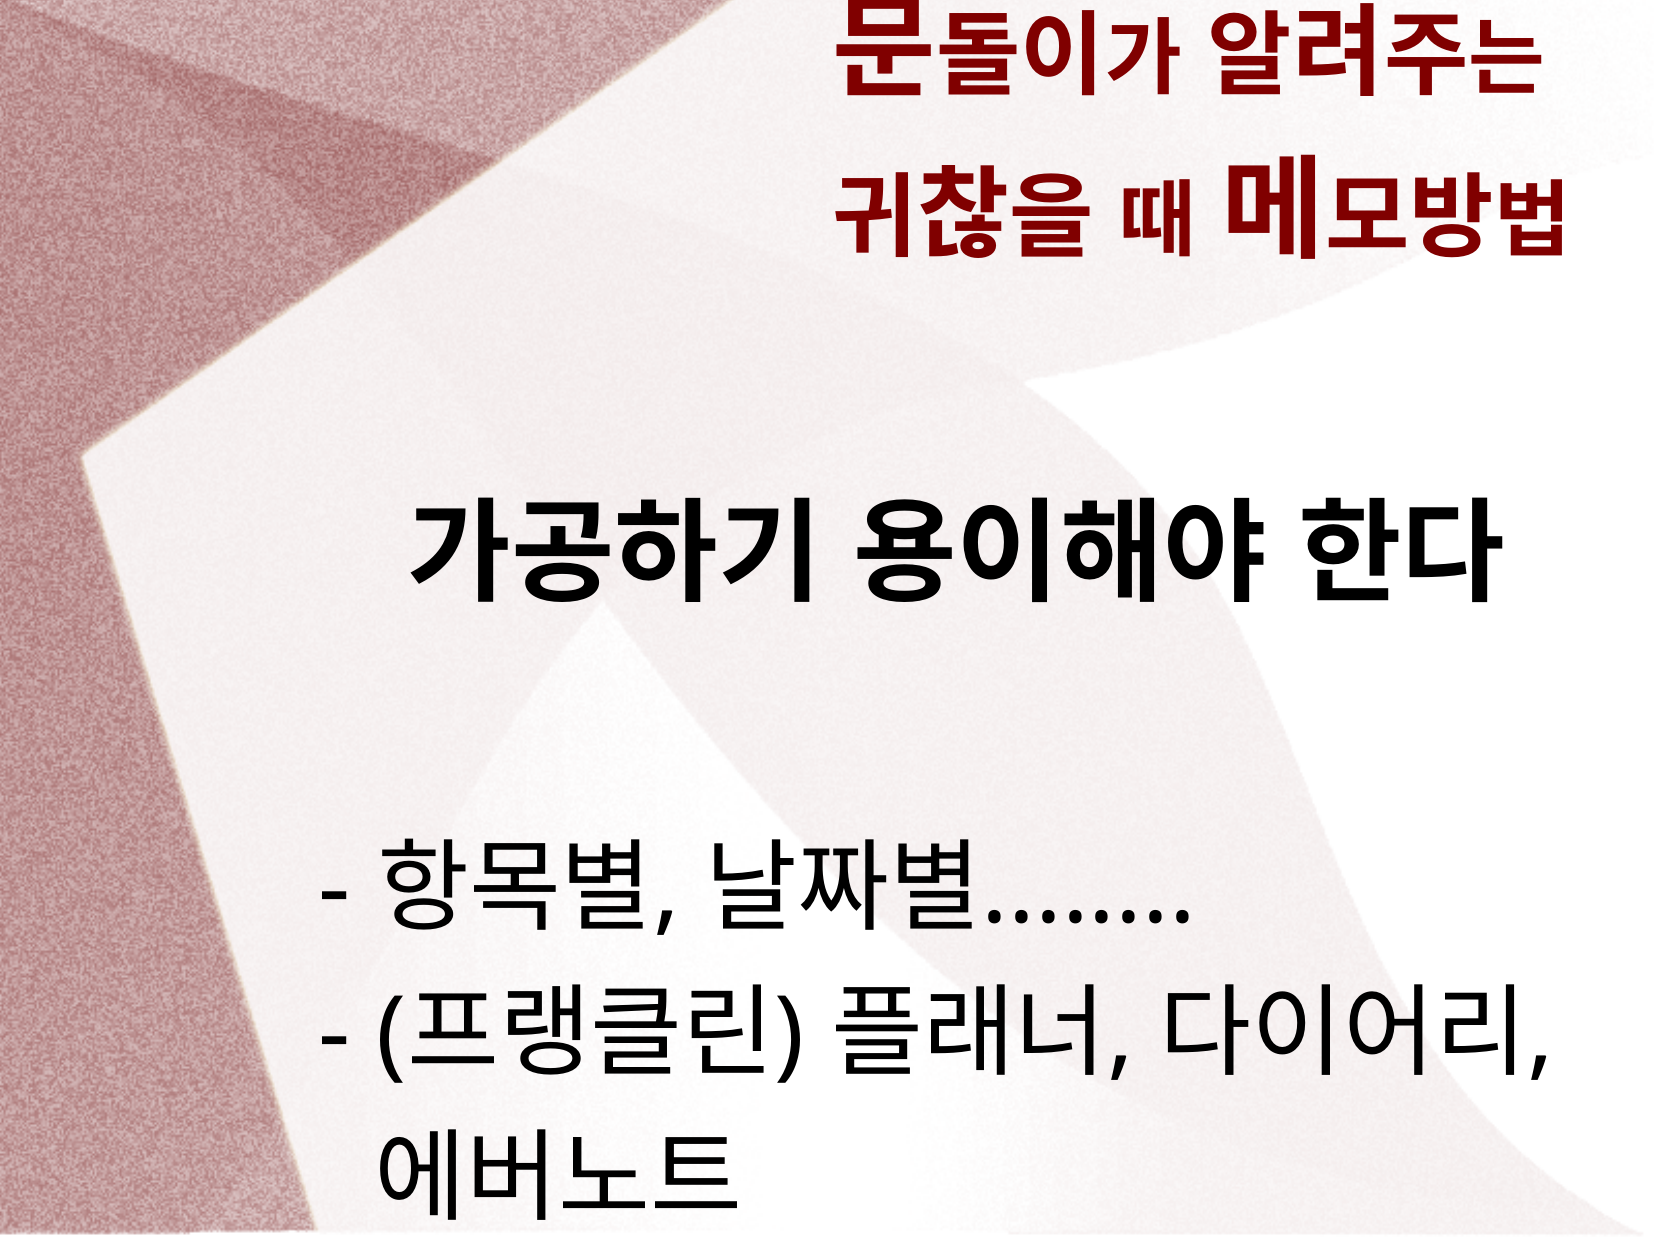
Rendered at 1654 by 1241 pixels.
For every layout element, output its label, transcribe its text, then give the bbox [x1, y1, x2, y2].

subtitle 가공하기 용이해야 한다 - 항목별, 날짜별........ - (프랭클린) 플래너, 다이어리, 에버노트 [318, 448, 1595, 1176]
title 문돌이가 알려주는 귀찮을 때 메모방법 [82, 25, 1571, 334]
picture [863, 9, 904, 24]
picture [0, 0, 1654, 1241]
